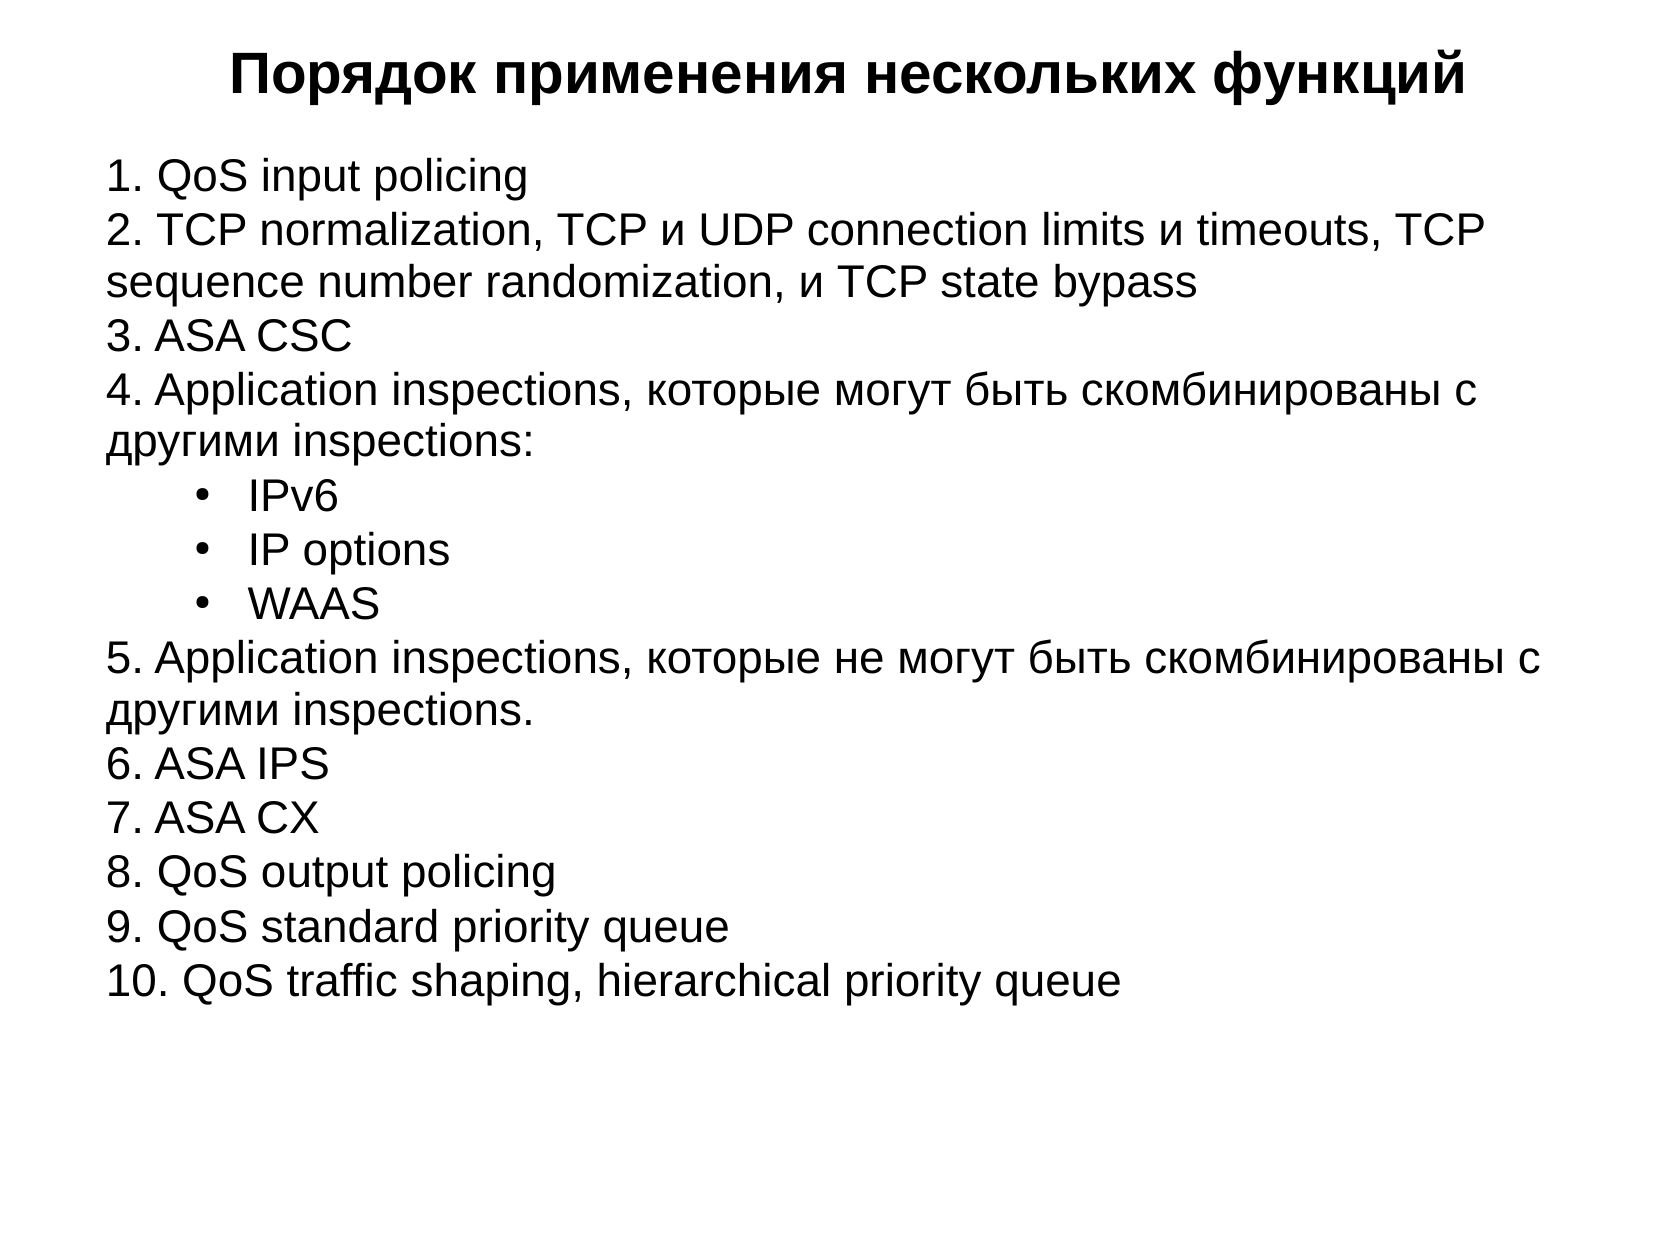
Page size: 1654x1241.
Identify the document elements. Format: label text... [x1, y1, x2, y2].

list 1. QoS input policing 2. TCP normalization, TCP и UDP connection limits и timeouts, TCP sequence number randomization, и TCP state bypass 3. ASA CSC 4. Application inspections, которые могут быть скомбинированы с другими inspections: IPv6 IP options WAAS 5. Application inspections, которые не могут быть скомбинированы с другими inspections. 6. ASA IPS 7. ASA CX 8. QoS output policing 9. QoS standard priority queue 10. QoS traffic shaping, hierarchical priority queue [105, 150, 1548, 1163]
text_box Порядок применения нескольких функций [64, 37, 1613, 113]
